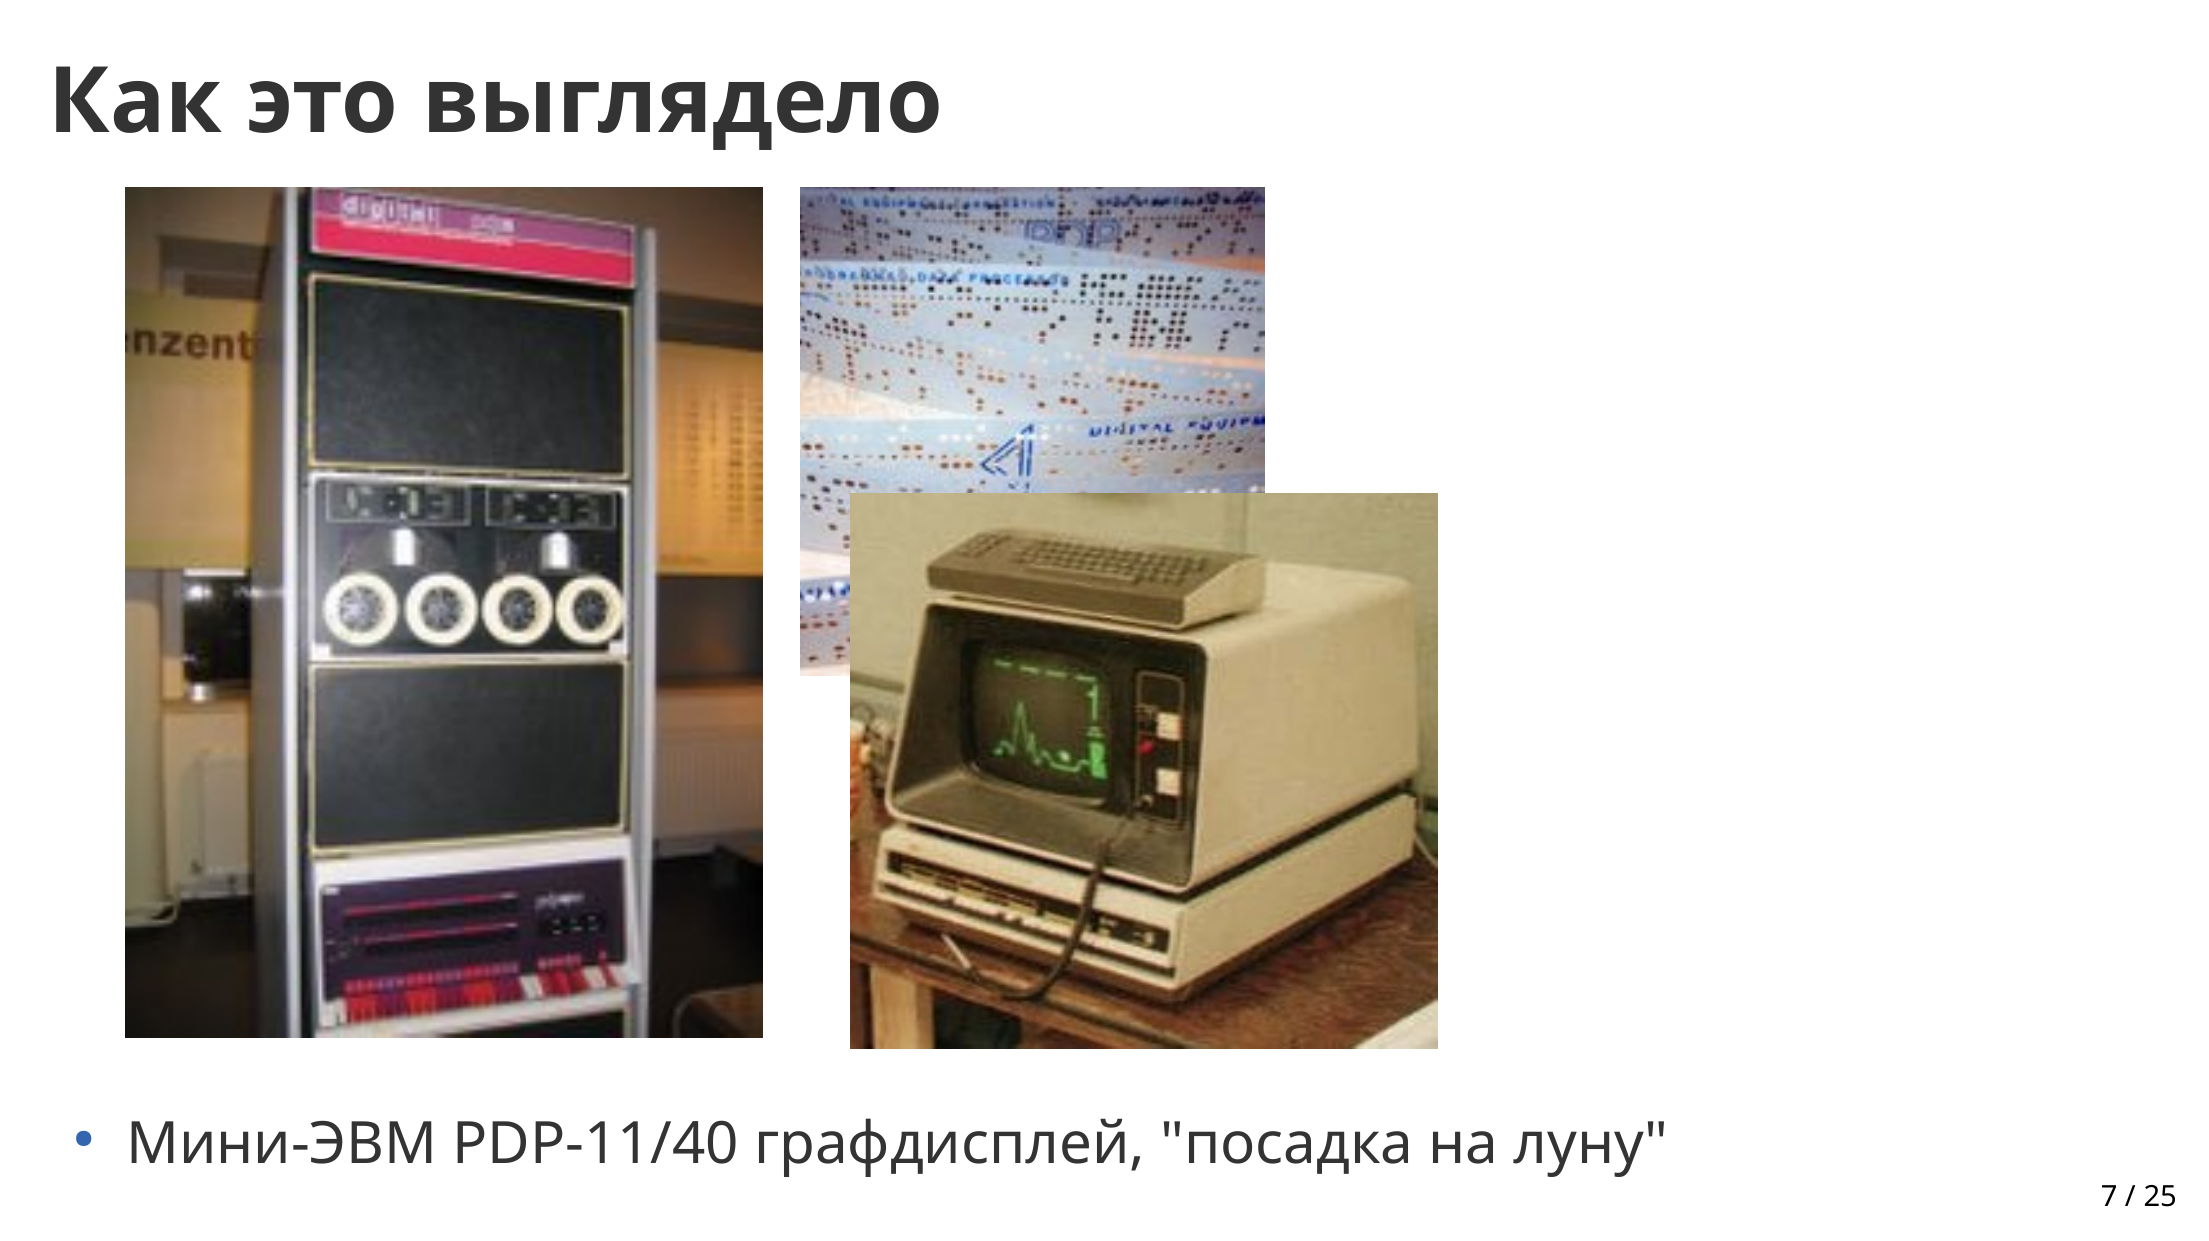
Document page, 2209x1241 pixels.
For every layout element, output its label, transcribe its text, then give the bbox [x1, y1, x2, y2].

title Как это выглядело [48, 34, 2174, 160]
picture [800, 187, 1438, 1049]
picture [125, 187, 763, 1038]
list Мини-ЭВМ PDP-11/40 графдисплей, "посадка на луну" [55, 1100, 1690, 1177]
